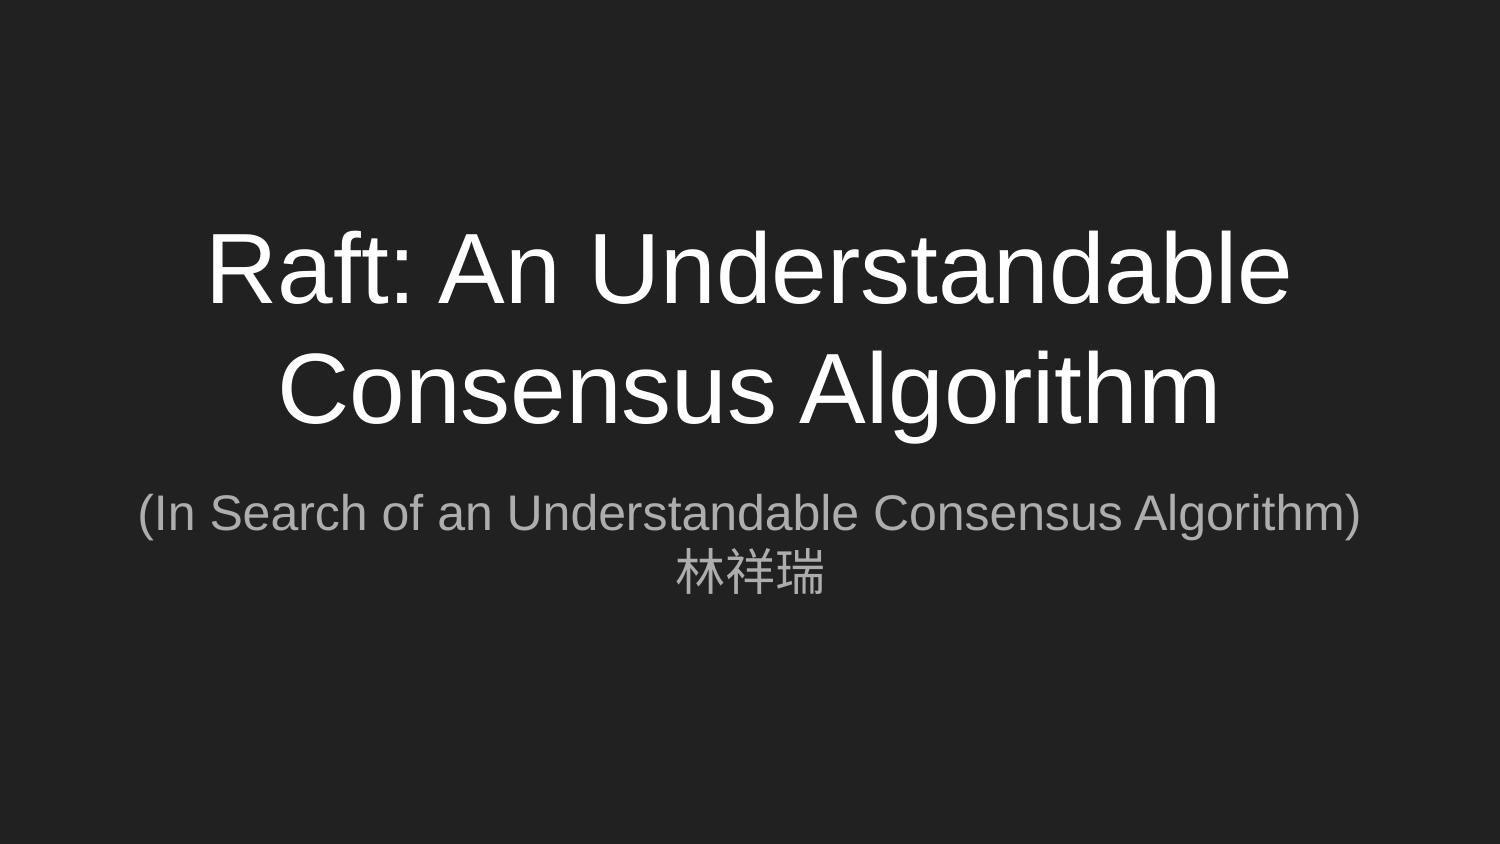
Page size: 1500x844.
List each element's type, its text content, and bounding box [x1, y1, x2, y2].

title Raft: An Understandable Consensus Algorithm [51, 122, 1449, 459]
subtitle (In Search of an Understandable Consensus Algorithm) 林祥瑞 [51, 464, 1449, 595]
